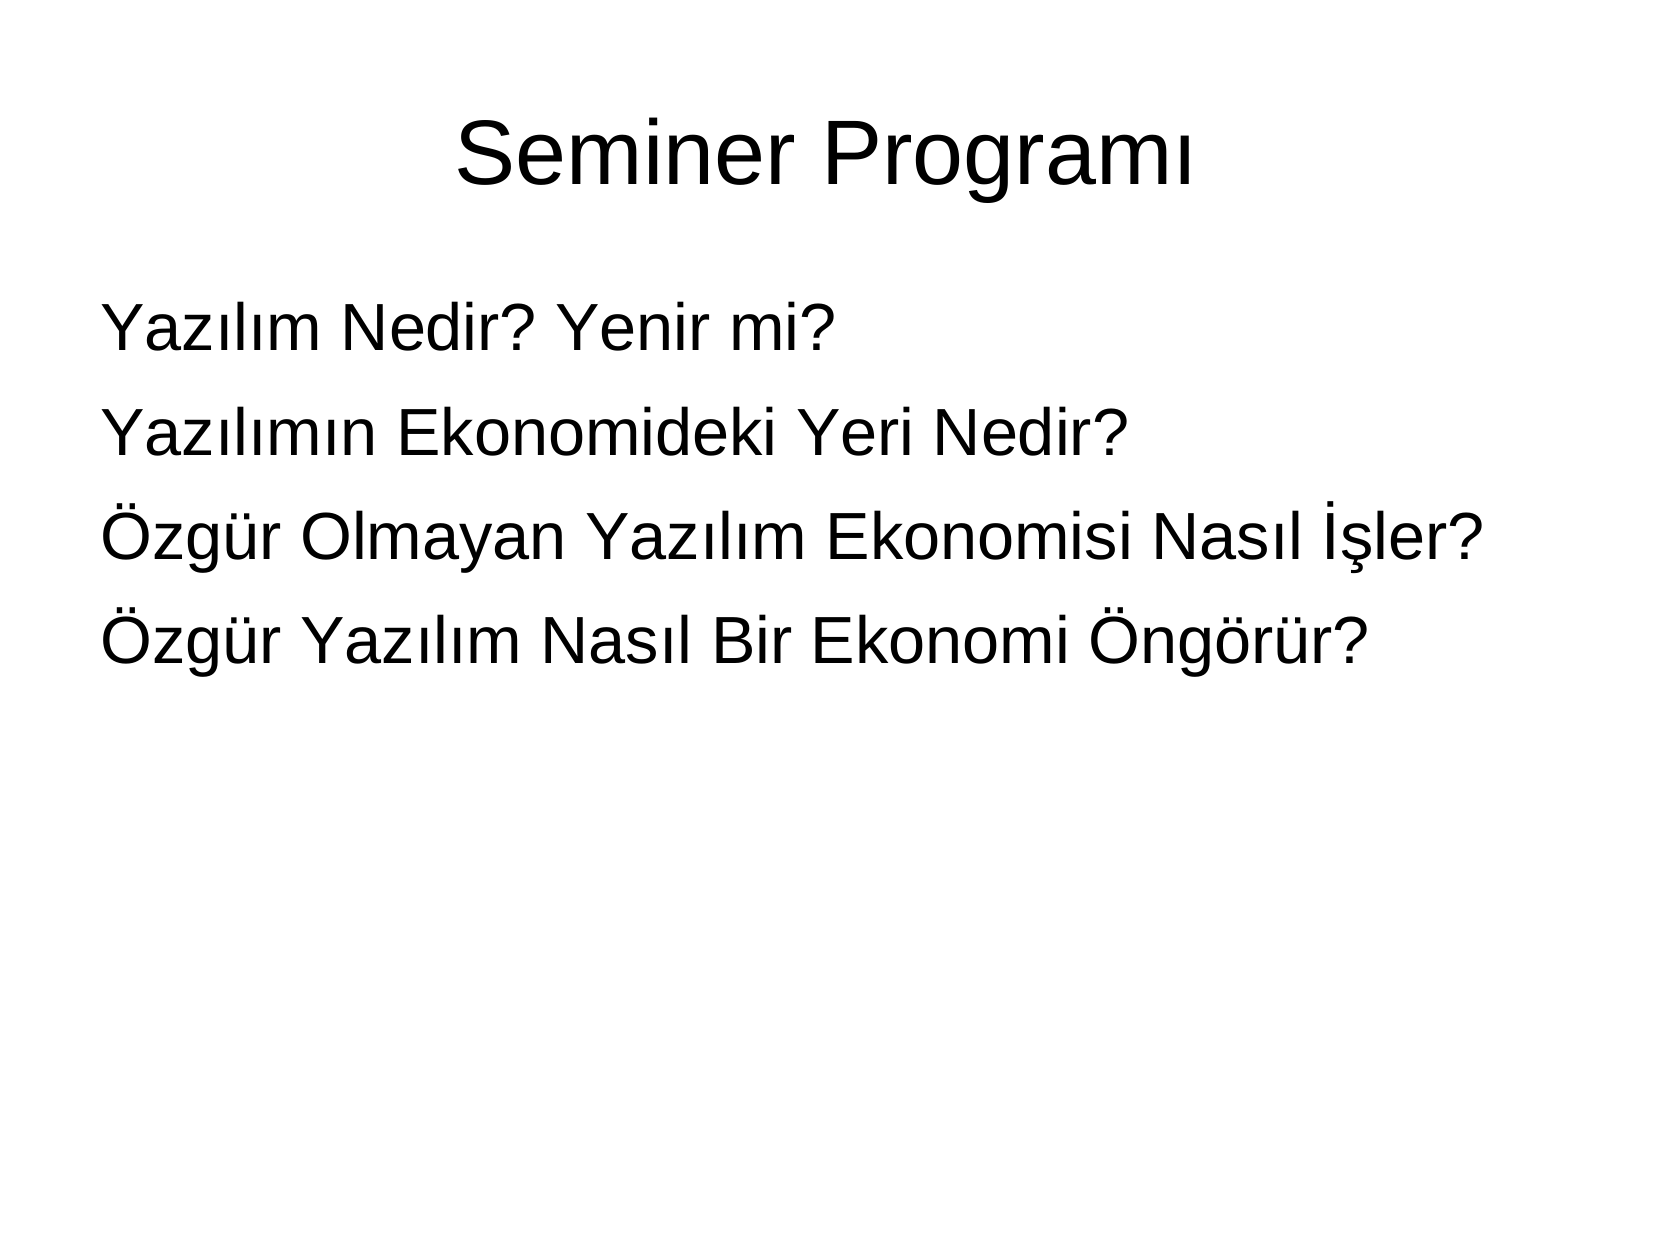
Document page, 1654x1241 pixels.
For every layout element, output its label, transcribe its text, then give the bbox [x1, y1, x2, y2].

title Seminer Programı [82, 49, 1571, 257]
list Yazılım Nedir? Yenir mi? Yazılımın Ekonomideki Yeri Nedir? Özgür Olmayan Yazılım Ekonomisi Nasıl İşler? Özgür Yazılım Nasıl Bir Ekonomi Öngörür? [82, 290, 1571, 1109]
